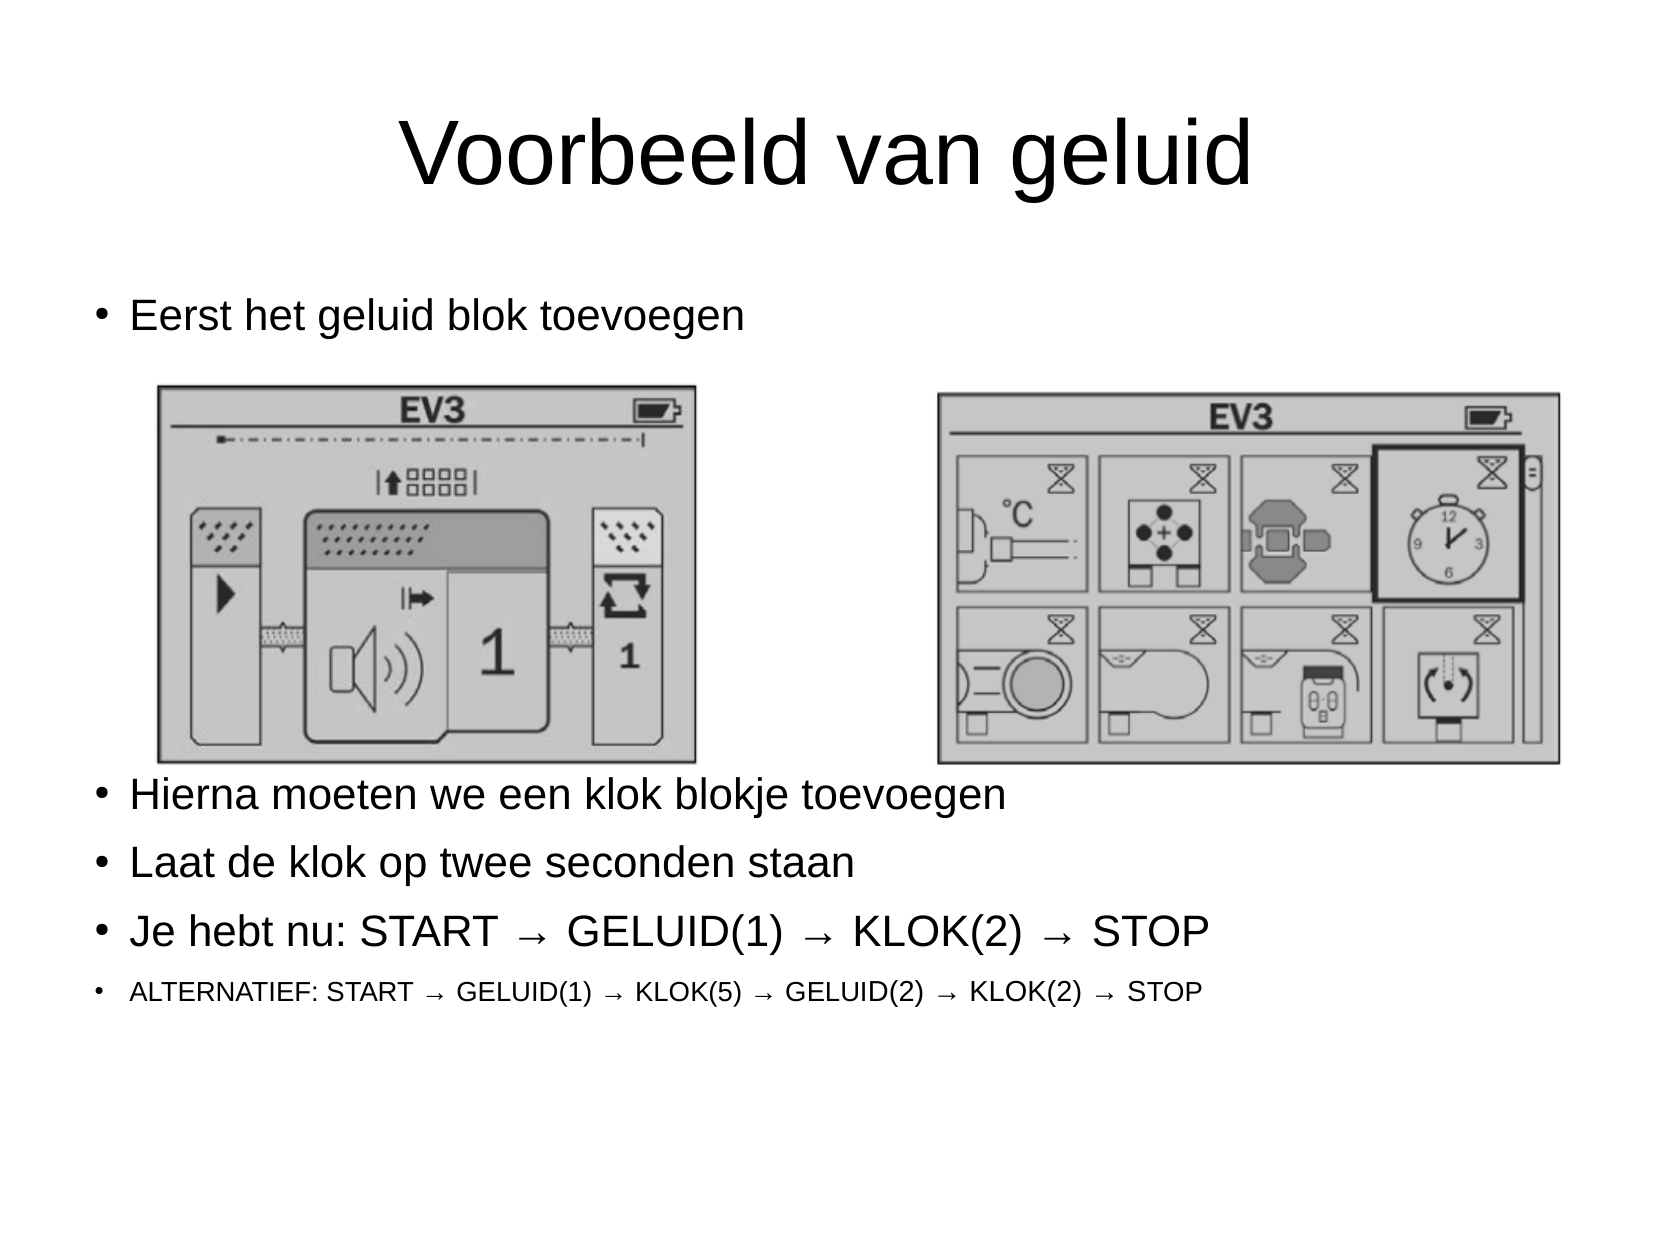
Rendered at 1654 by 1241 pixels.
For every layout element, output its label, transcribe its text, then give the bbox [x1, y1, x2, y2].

picture [933, 386, 1565, 768]
picture [153, 378, 701, 768]
list Eerst het geluid blok toevoegen Hierna moeten we een klok blokje toevoegen Laat de klok op twee seconden staan Je hebt nu: START → GELUID(1) → KLOK(2) → STOP ALTERNATIEF: START → GELUID(1) → KLOK(5) → GELUID(2) → KLOK(2) → STOP [82, 290, 1571, 1010]
title Voorbeeld van geluid [82, 49, 1571, 257]
